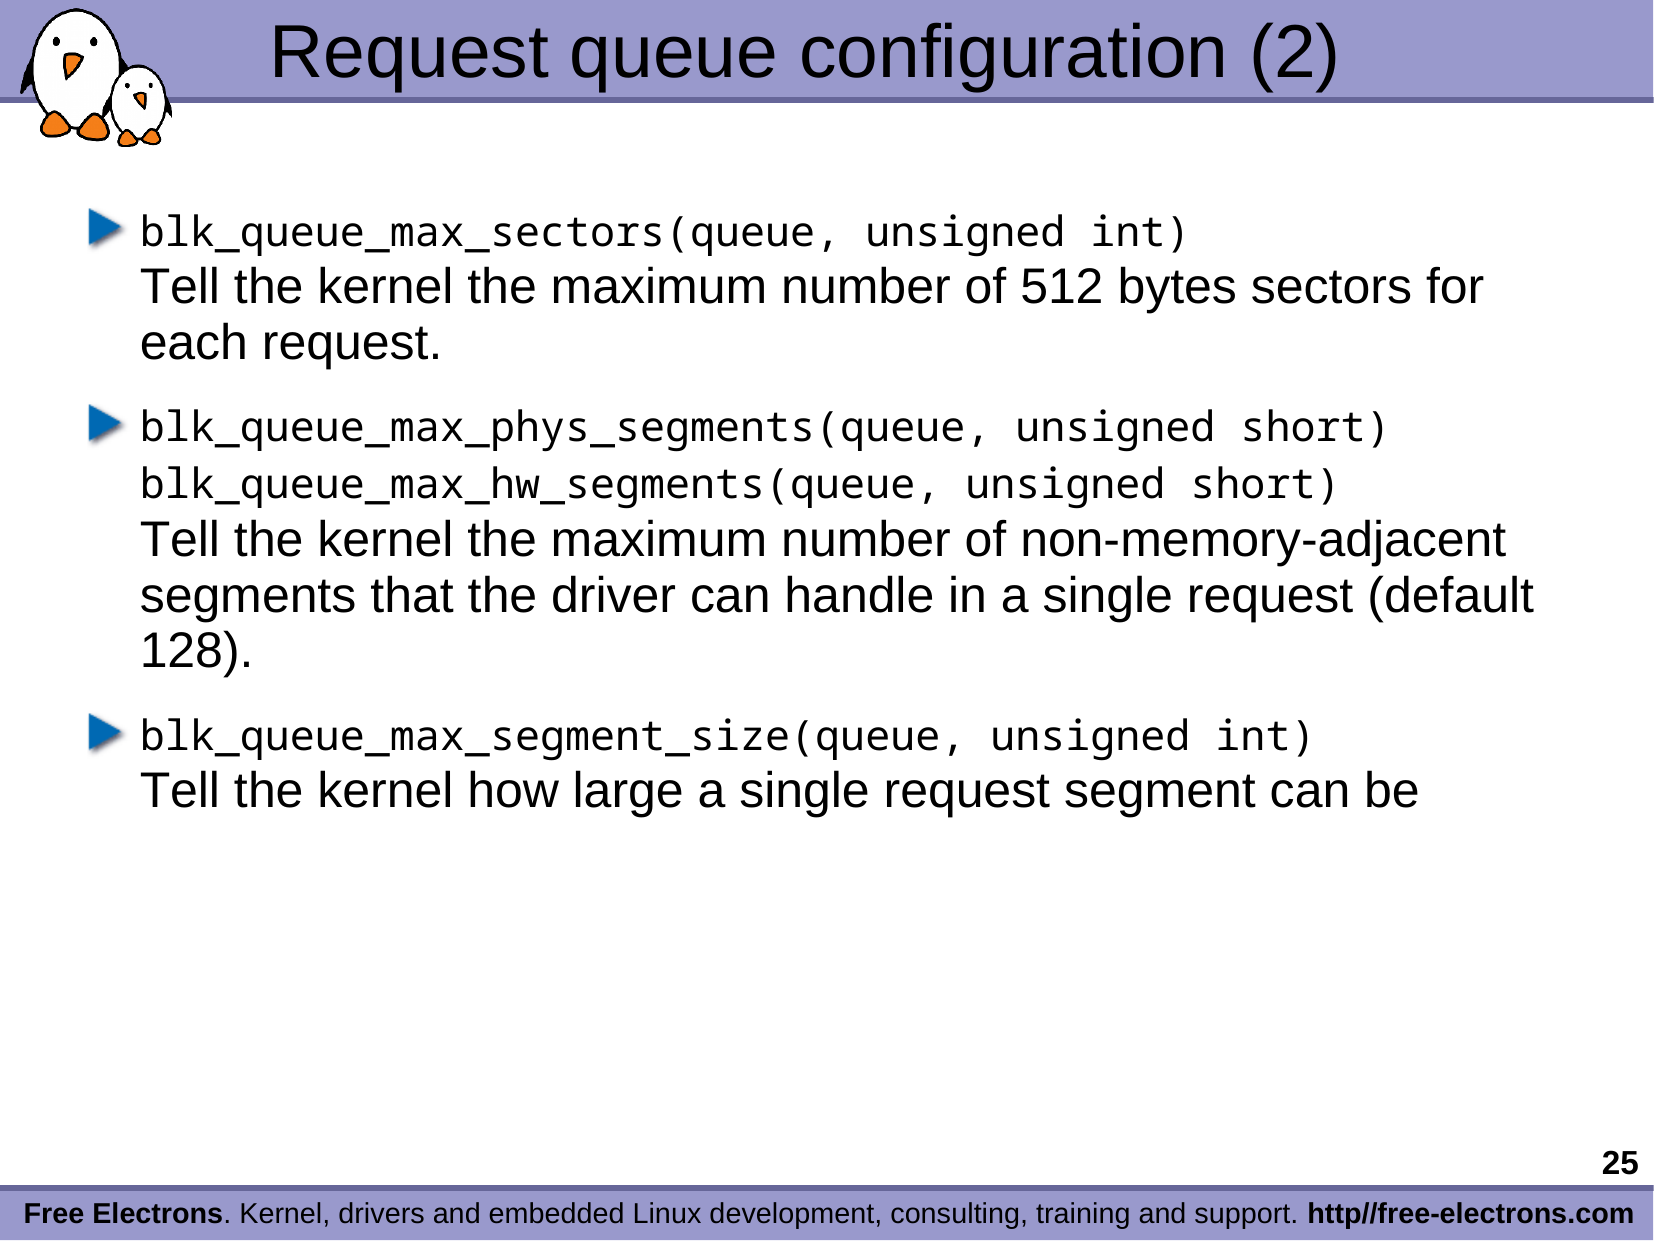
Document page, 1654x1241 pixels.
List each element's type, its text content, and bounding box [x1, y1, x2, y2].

list blk_queue_max_sectors(queue, unsigned int) Tell the kernel the maximum number of 512 bytes sectors for each request. blk_queue_max_phys_segments(queue, unsigned short) blk_queue_max_hw_segments(queue, unsigned short) Tell the kernel the maximum number of non-memory-adjacent segments that the driver can handle in a single request (default 128). blk_queue_max_segment_size(queue, unsigned int) Tell the kernel how large a single request segment can be [68, 201, 1592, 1118]
title Request queue configuration (2) [60, 0, 1551, 103]
picture [20, 8, 172, 147]
